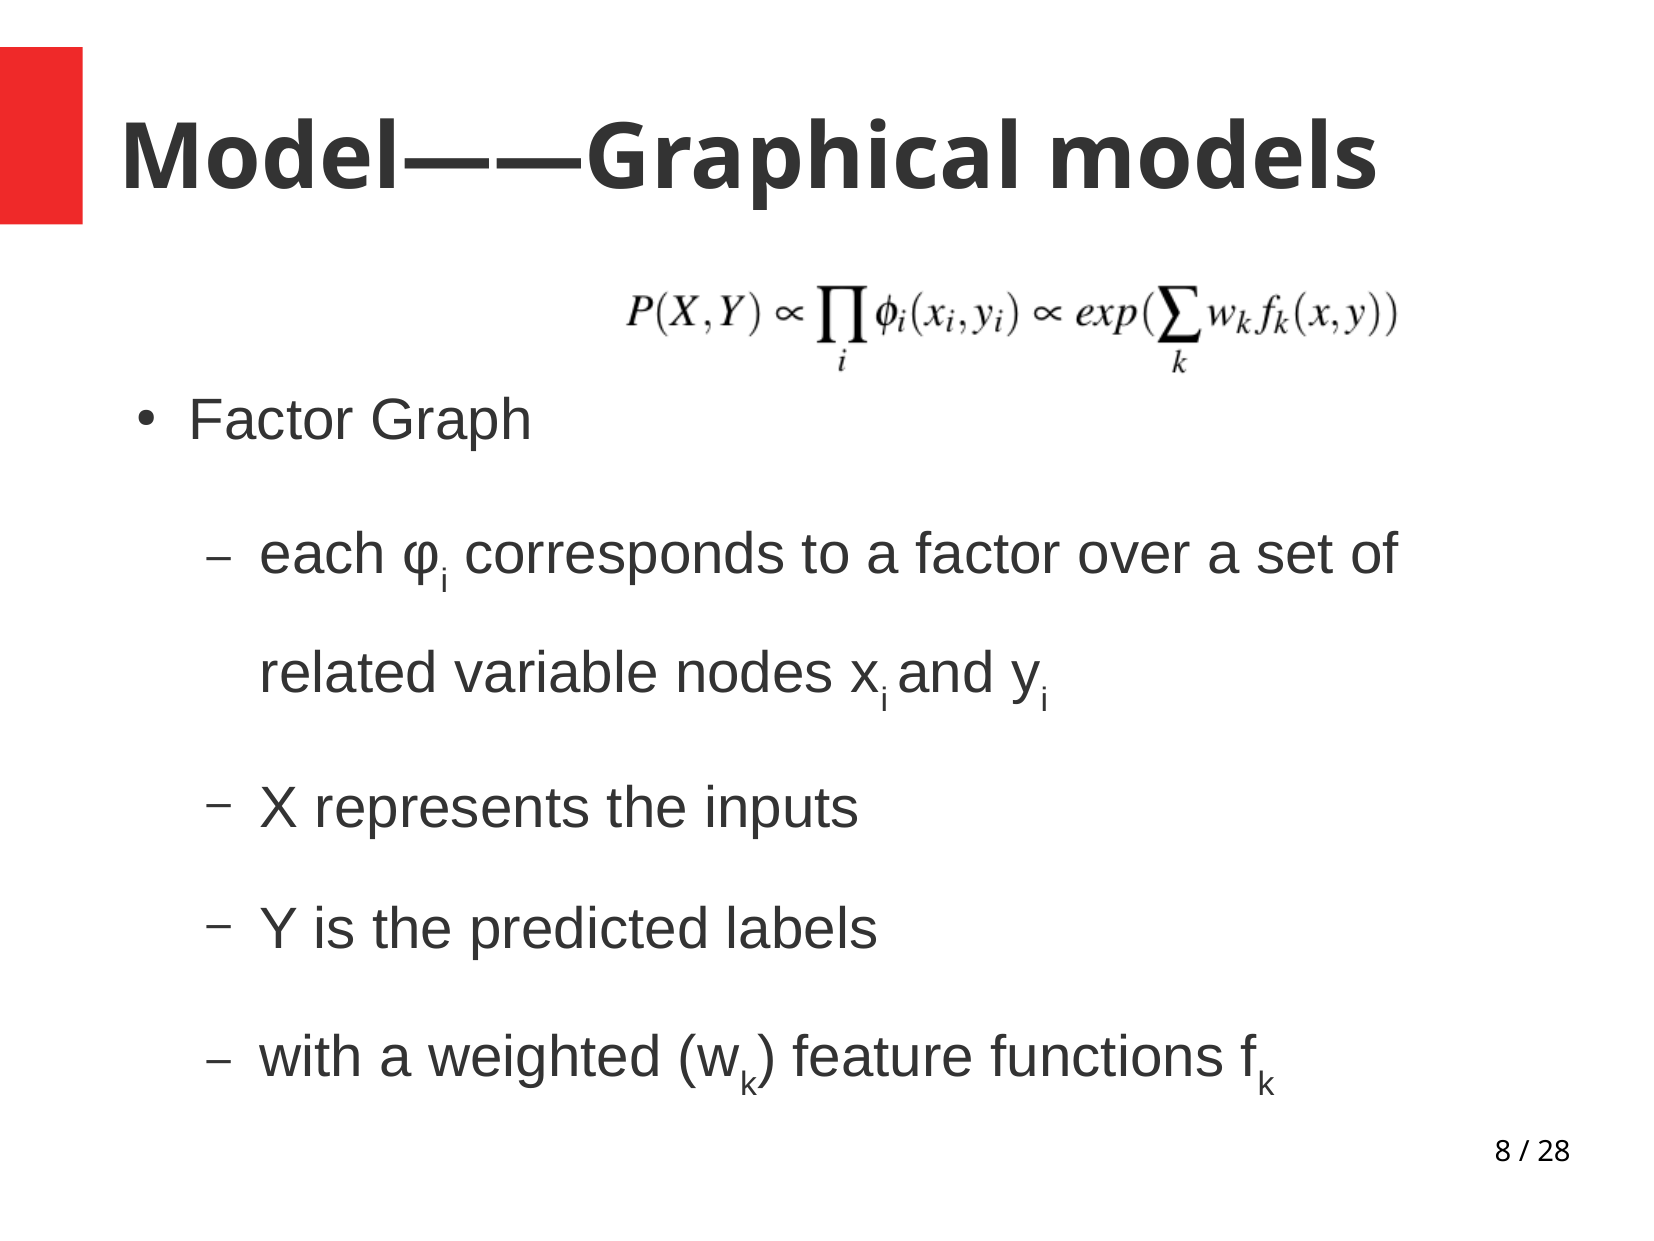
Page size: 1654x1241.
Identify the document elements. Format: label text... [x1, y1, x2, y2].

title Model——Graphical models [118, 49, 1571, 257]
list Factor Graph each φi corresponds to a factor over a set of related variable nodes xi and yi X represents the inputs Y is the predicted labels with a weighted (wk) feature functions fk [118, 354, 1536, 1074]
picture [592, 261, 1418, 390]
